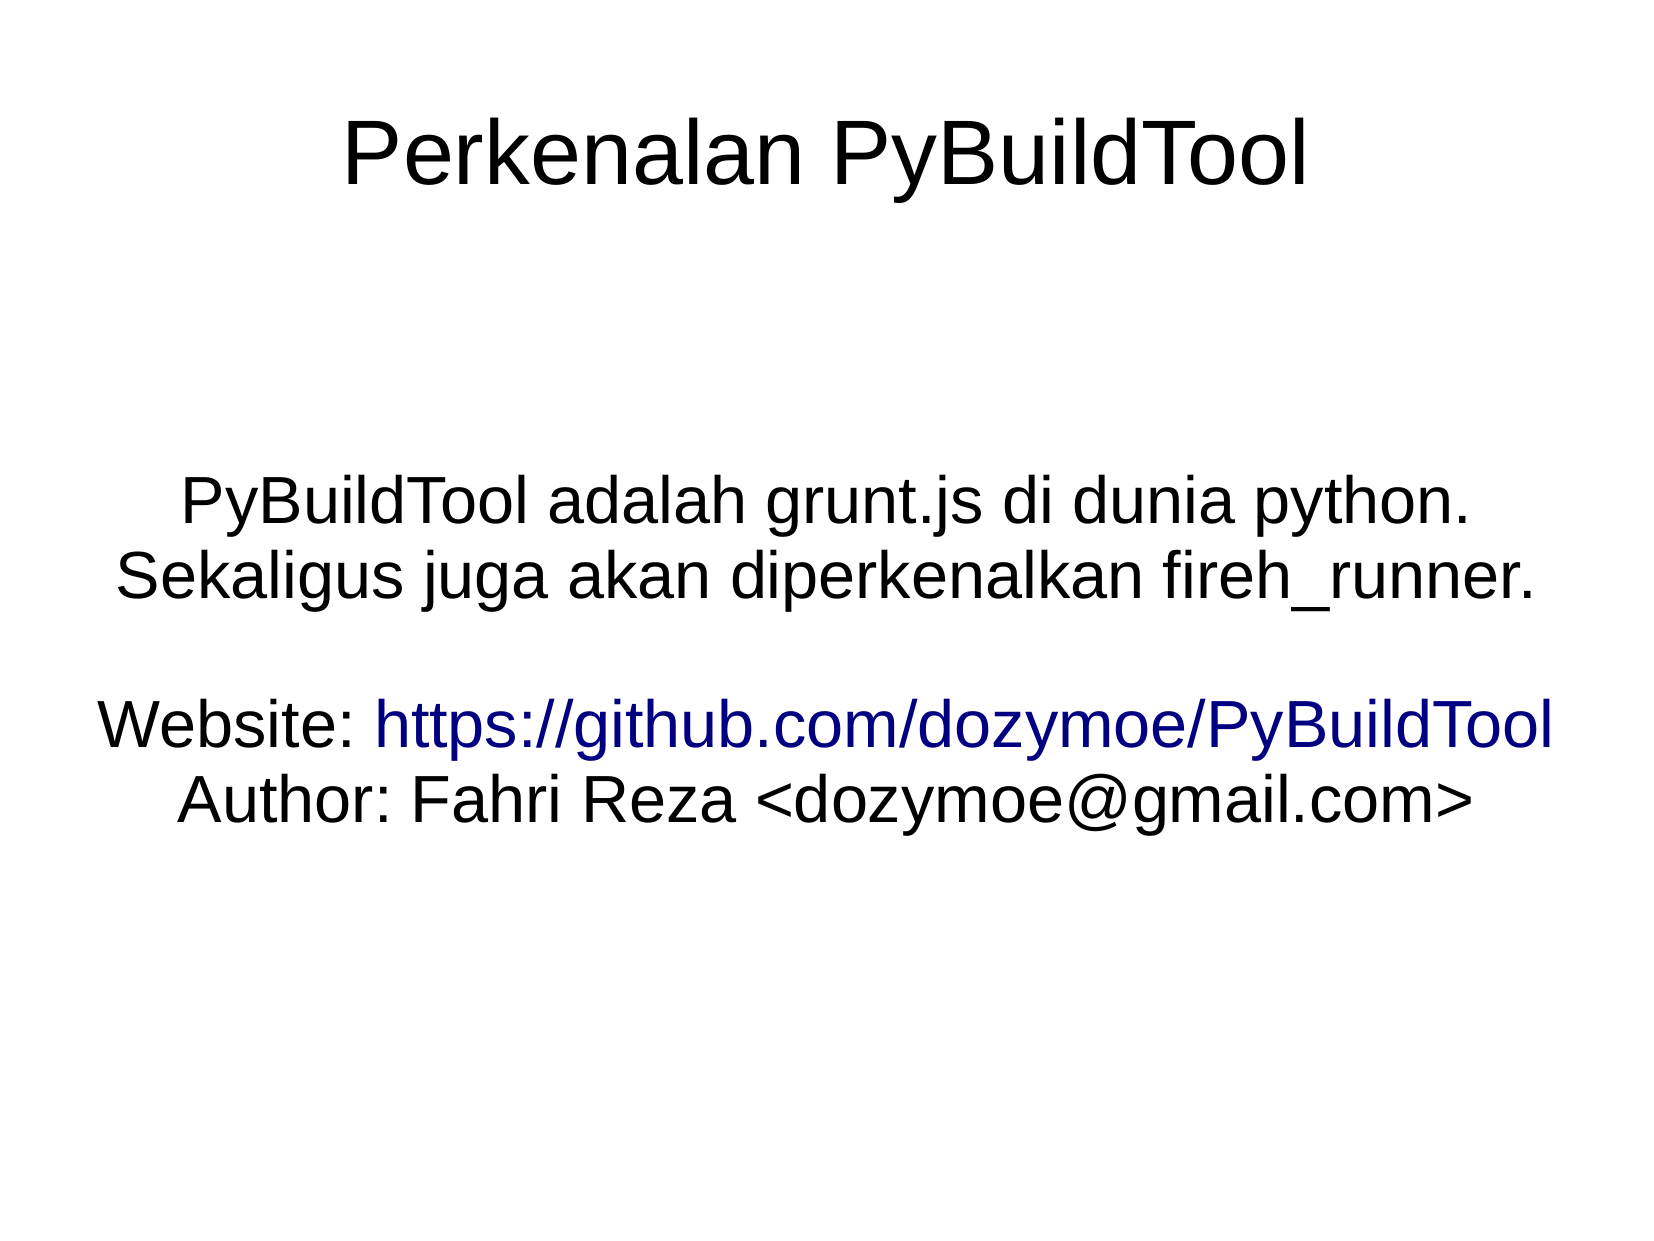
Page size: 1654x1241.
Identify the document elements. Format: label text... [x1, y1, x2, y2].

title Perkenalan PyBuildTool [82, 49, 1571, 257]
subtitle PyBuildTool adalah grunt.js di dunia python. Sekaligus juga akan diperkenalkan fireh_runner. Website: https://github.com/dozymoe/PyBuildTool Author: Fahri Reza <dozymoe@gmail.com> [82, 290, 1571, 1010]
